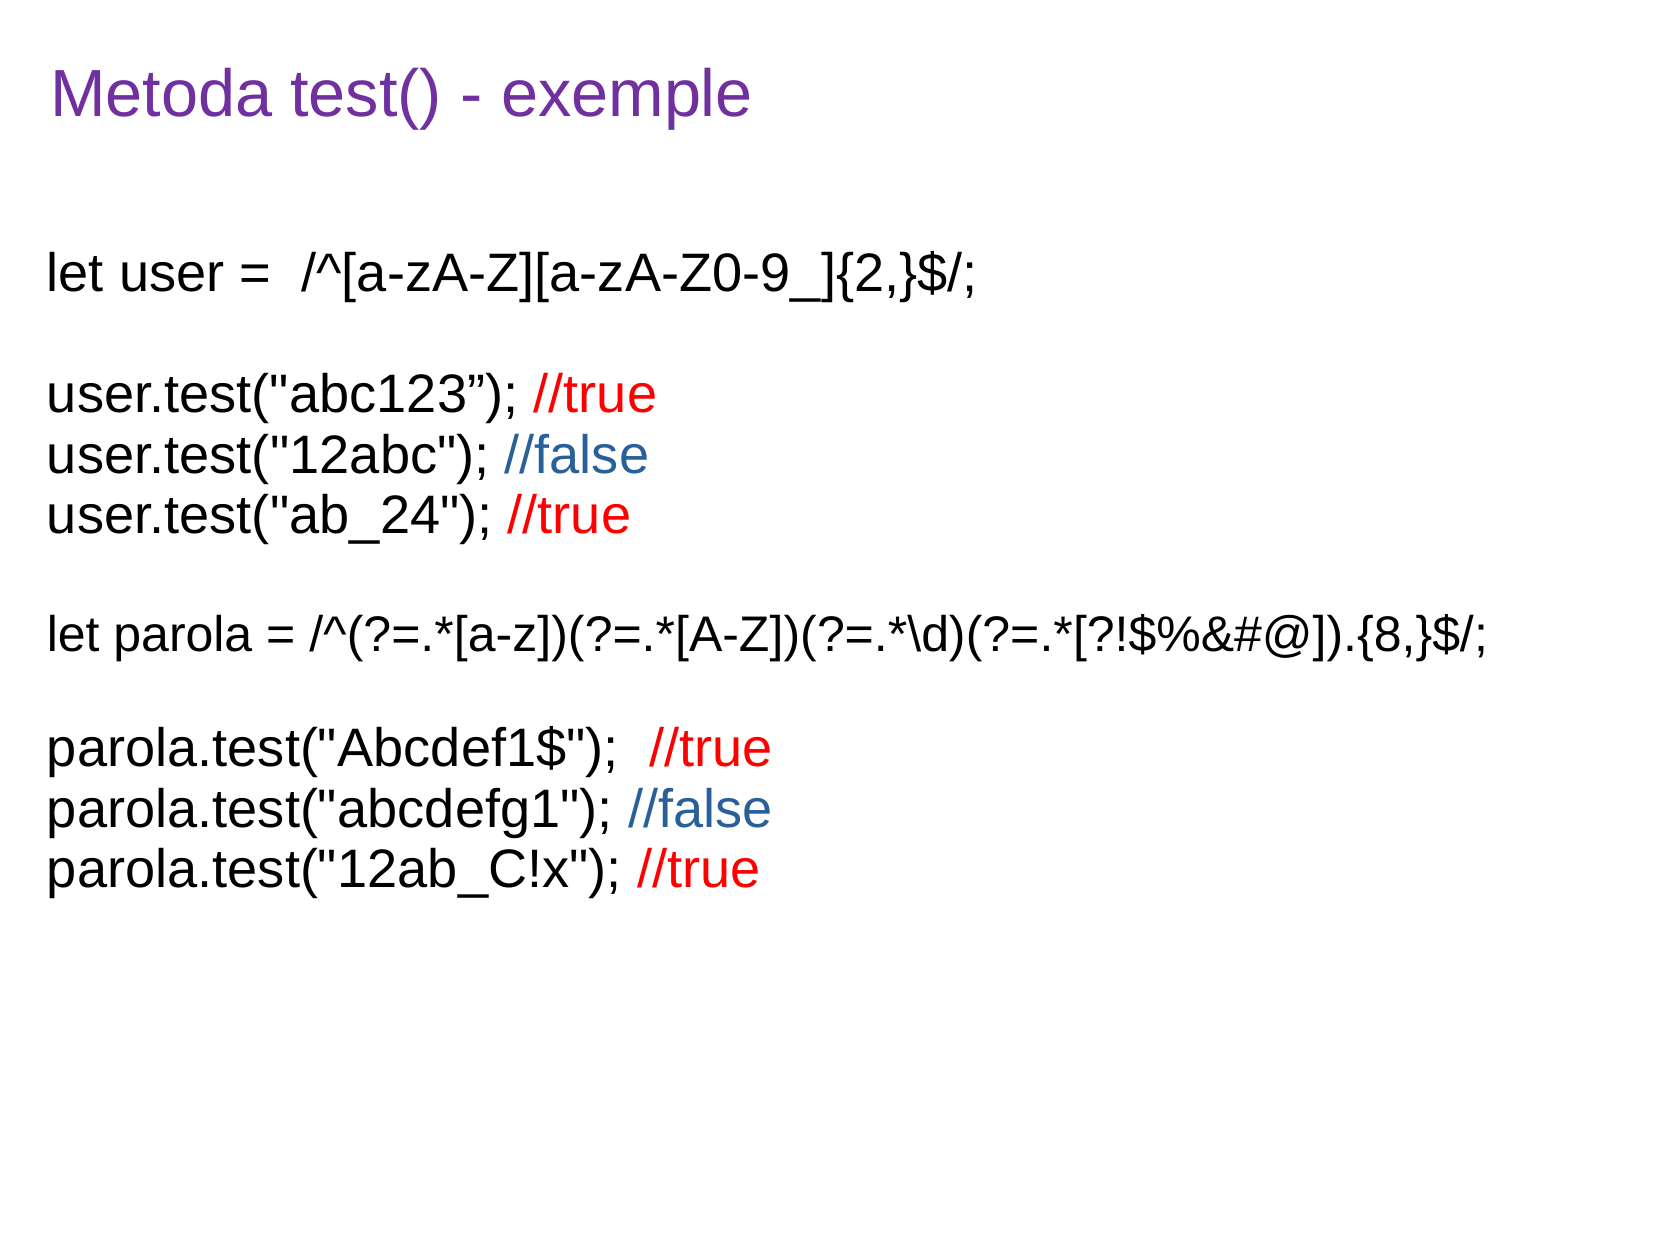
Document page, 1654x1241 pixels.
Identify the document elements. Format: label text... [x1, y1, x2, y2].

text_box Metoda test() - exemple [35, 48, 1536, 195]
text_box let user = /^[a-zA-Z][a-zA-Z0-9_]{2,}$/; user.test("abc123”); //true user.test("12abc"); //false user.test("ab_24"); //true let parola = /^(?=.*[a-z])(?=.*[A-Z])(?=.*\d)(?=.*[?!$%&#@]).{8,}$/; parola.test("Abcdef1$"); //true parola.test("abcdefg1"); //false parola.test("12ab_C!x"); //true [32, 235, 1543, 1028]
